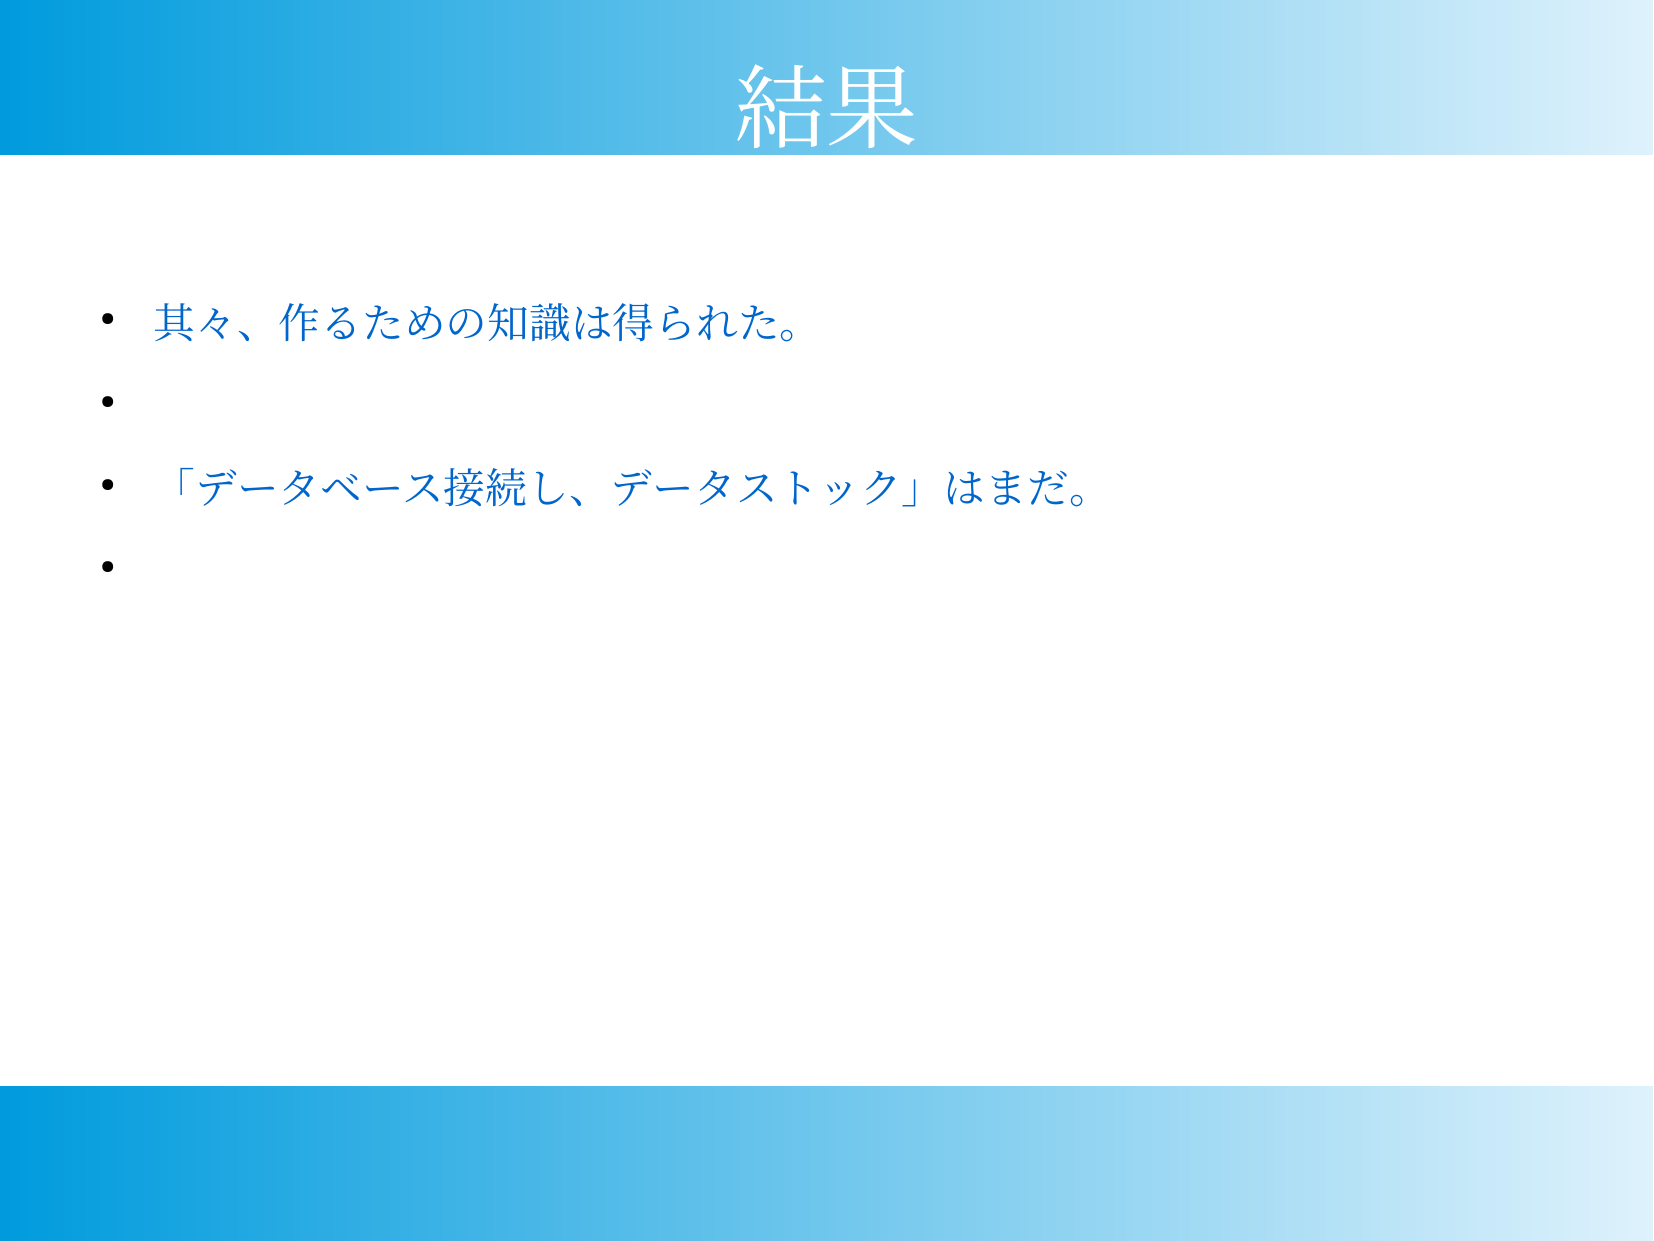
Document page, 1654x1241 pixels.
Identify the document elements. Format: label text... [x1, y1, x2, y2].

list 其々、作るための知識は得られた。 「データベース接続し、データストック」はまだ。 [82, 290, 1571, 1010]
title 結果 [82, 35, 1571, 168]
